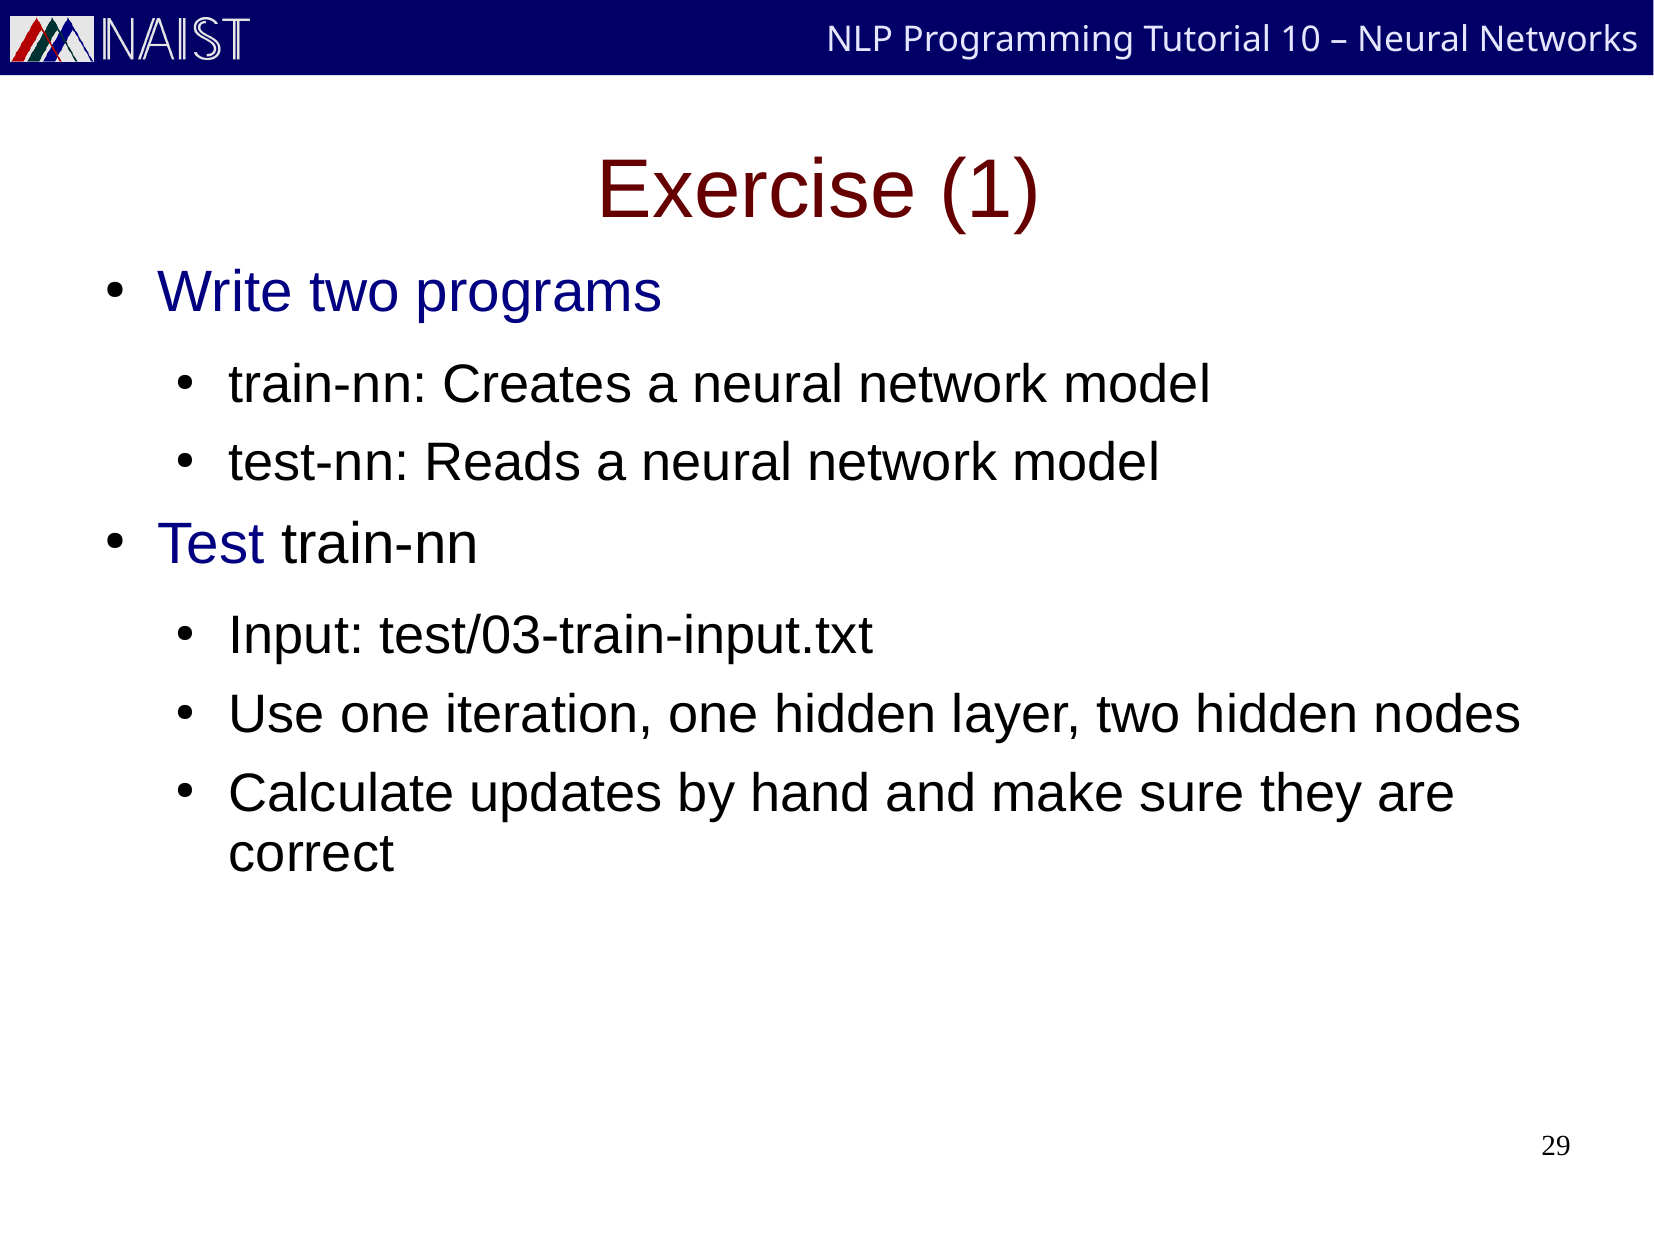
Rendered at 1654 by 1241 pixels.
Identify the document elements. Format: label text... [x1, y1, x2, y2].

title Exercise (1) [75, 92, 1564, 285]
list Write two programs train-nn: Creates a neural network model test-nn: Reads a neural network model Test train-nn Input: test/03-train-input.txt Use one iteration, one hidden layer, two hidden nodes Calculate updates by hand and make sure they are correct [86, 258, 1576, 1078]
picture [102, 17, 251, 60]
picture [10, 16, 94, 62]
